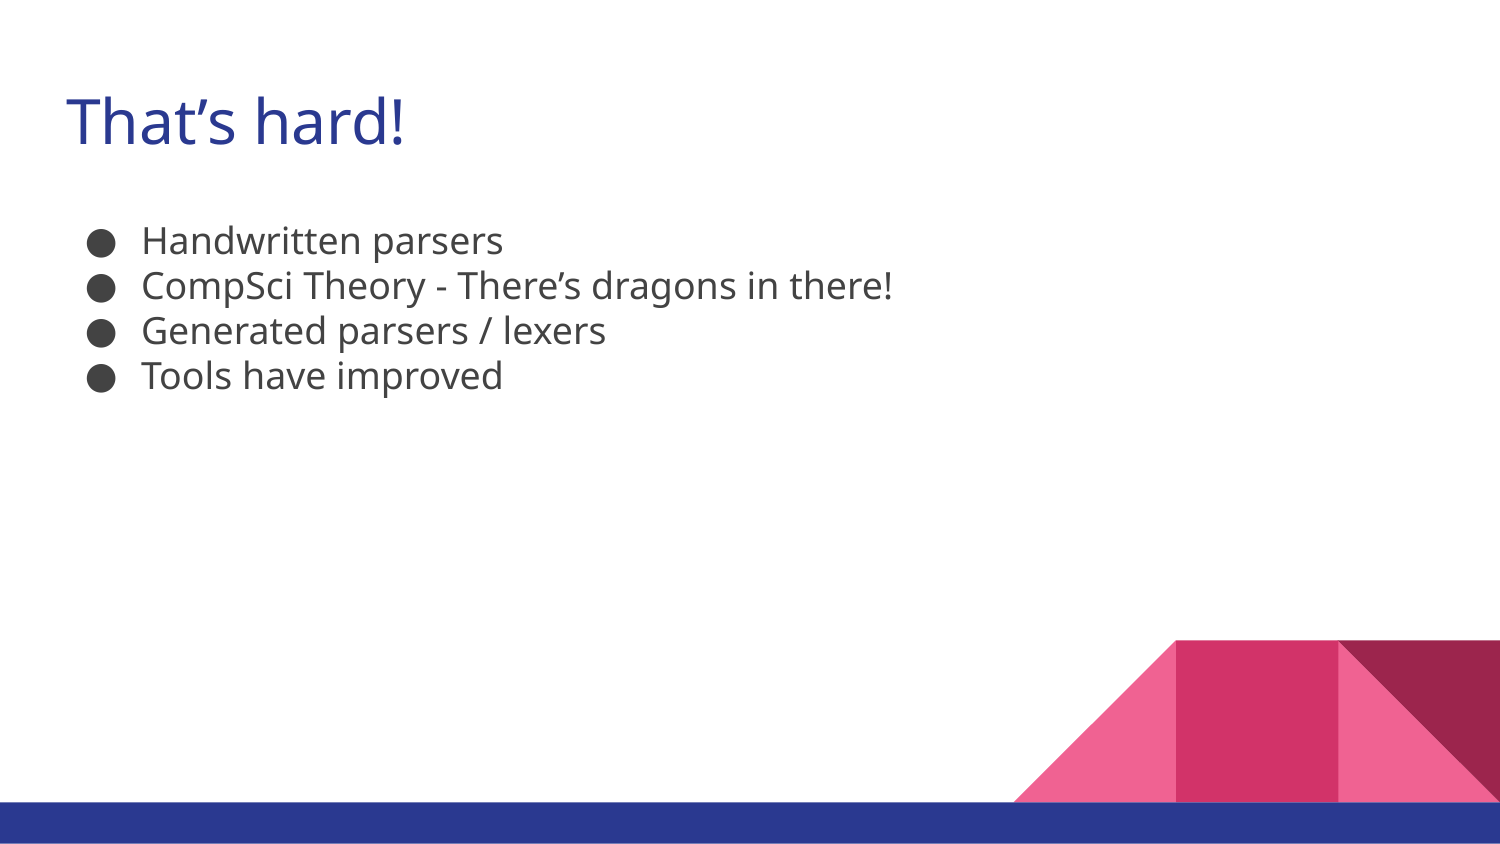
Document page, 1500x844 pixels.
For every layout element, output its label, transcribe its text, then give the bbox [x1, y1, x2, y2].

title That’s hard! [51, 67, 1449, 167]
list Handwritten parsers CompSci Theory - There’s dragons in there! Generated parsers / lexers Tools have improved [51, 201, 1449, 750]
